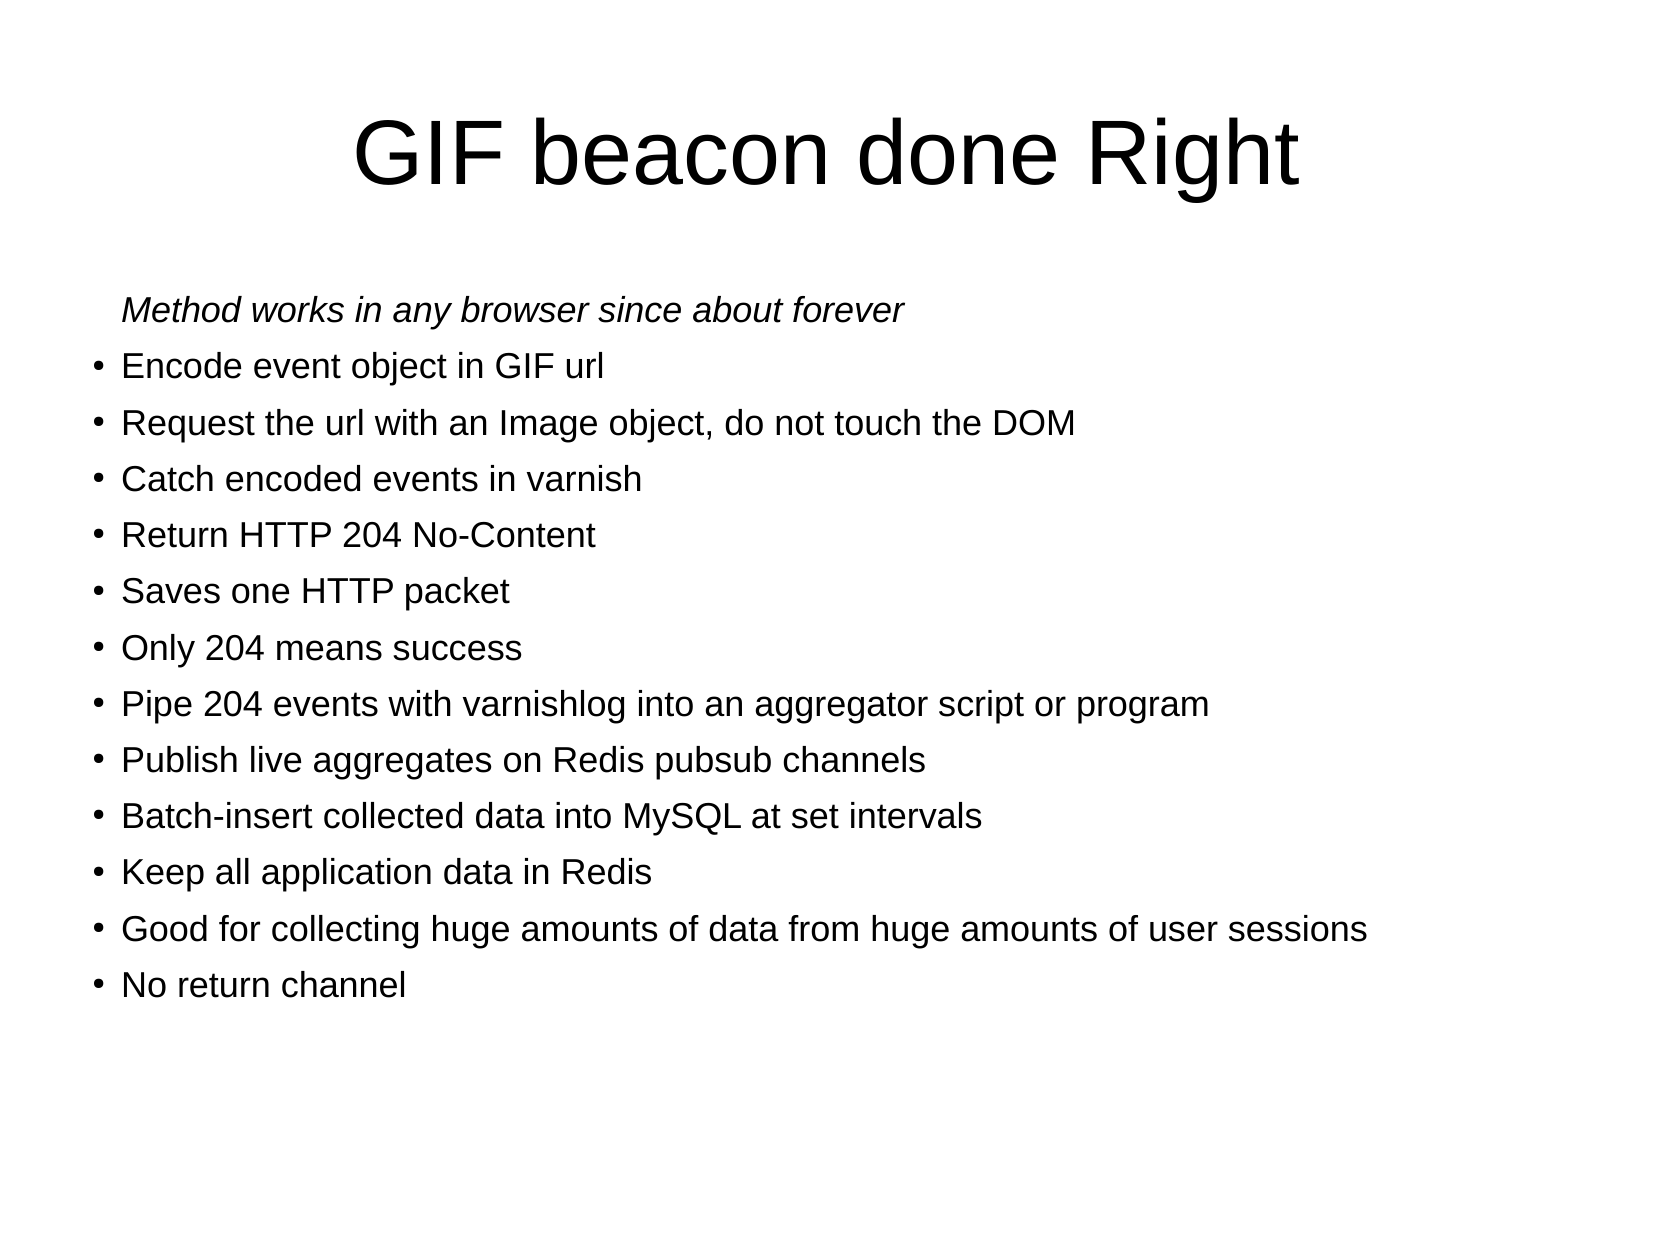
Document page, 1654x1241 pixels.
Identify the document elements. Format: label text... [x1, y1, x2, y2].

title GIF beacon done Right [82, 49, 1571, 257]
list Method works in any browser since about forever Encode event object in GIF url Request the url with an Image object, do not touch the DOM Catch encoded events in varnish Return HTTP 204 No-Content Saves one HTTP packet Only 204 means success Pipe 204 events with varnishlog into an aggregator script or program Publish live aggregates on Redis pubsub channels Batch-insert collected data into MySQL at set intervals Keep all application data in Redis Good for collecting huge amounts of data from huge amounts of user sessions No return channel [82, 290, 1571, 1010]
